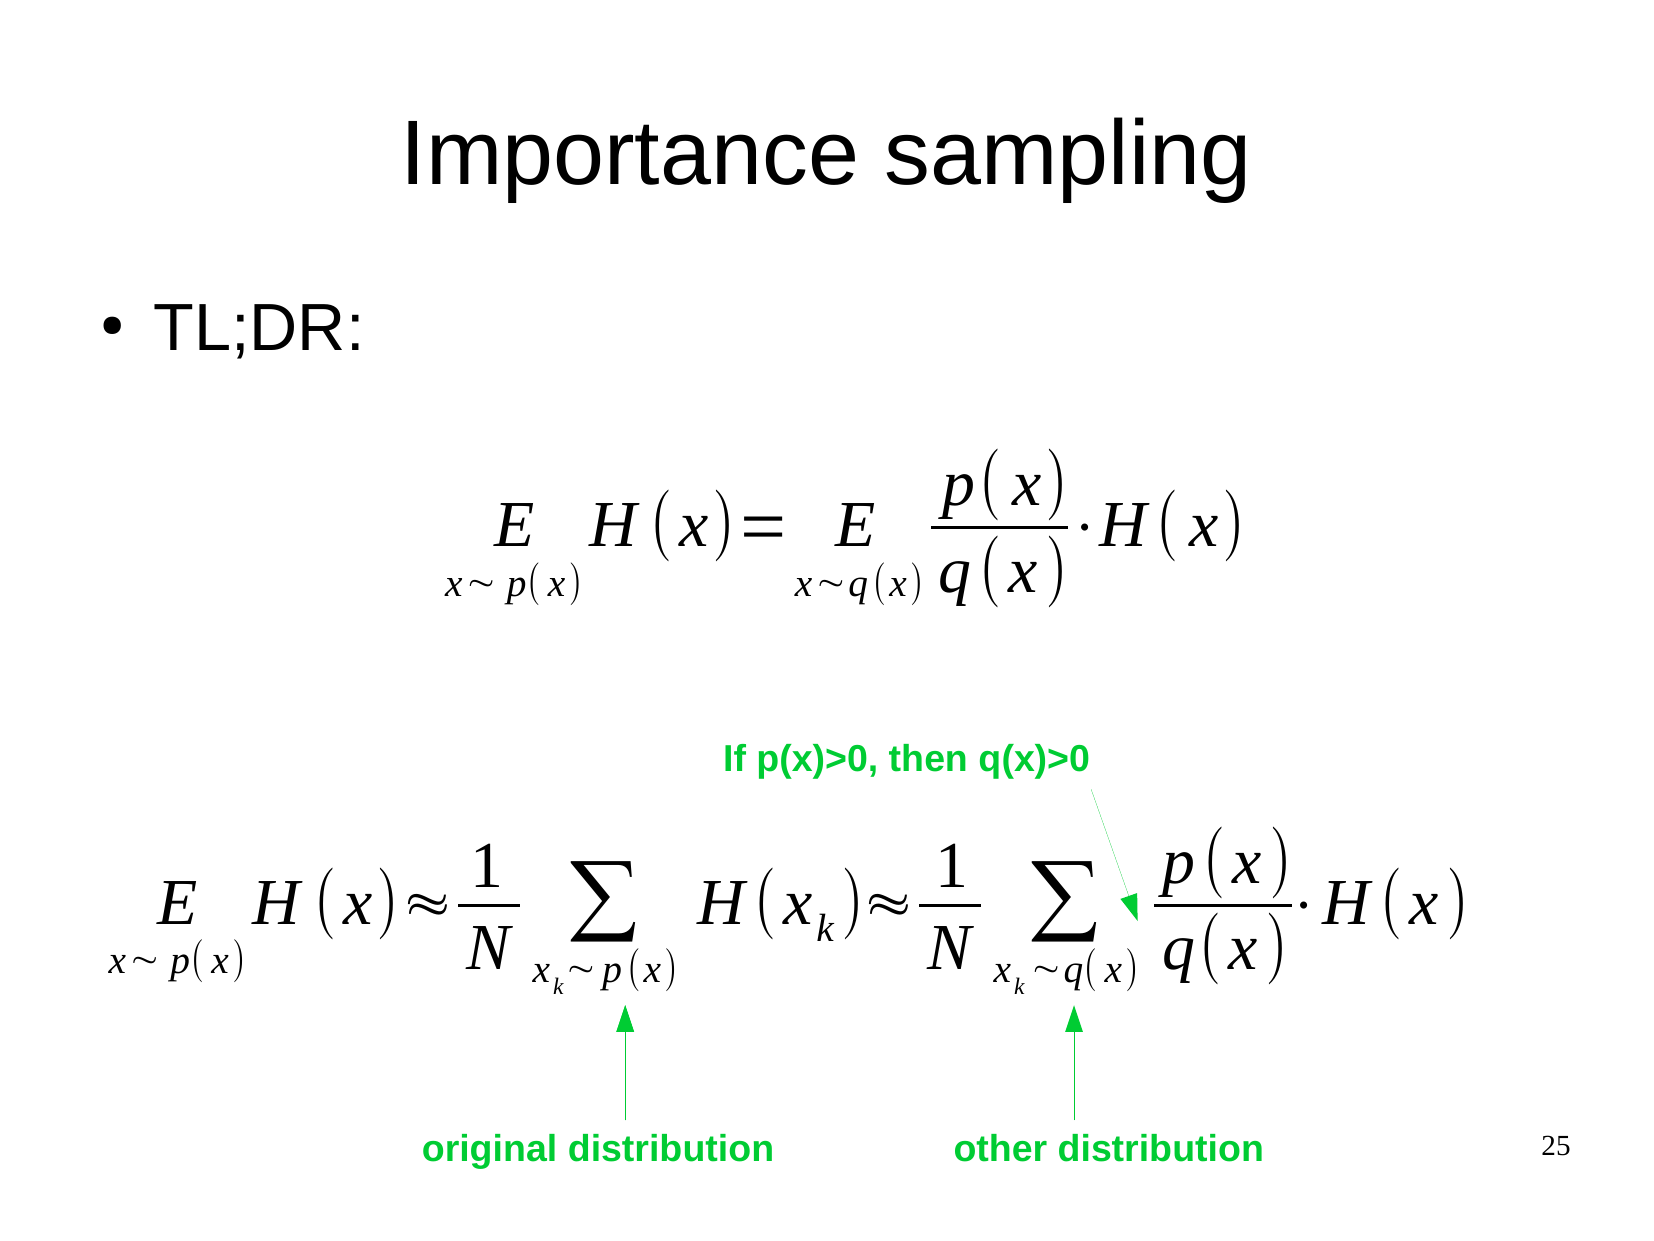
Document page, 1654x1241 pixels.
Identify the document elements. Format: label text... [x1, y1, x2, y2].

list TL;DR: [82, 290, 1571, 1010]
chart [92, 822, 1483, 999]
text_box If p(x)>0, then q(x)>0 [708, 729, 1106, 787]
text_box original distribution [407, 1119, 790, 1177]
chart [428, 444, 1262, 612]
text_box other distribution [938, 1119, 1280, 1177]
title Importance sampling [82, 49, 1571, 257]
